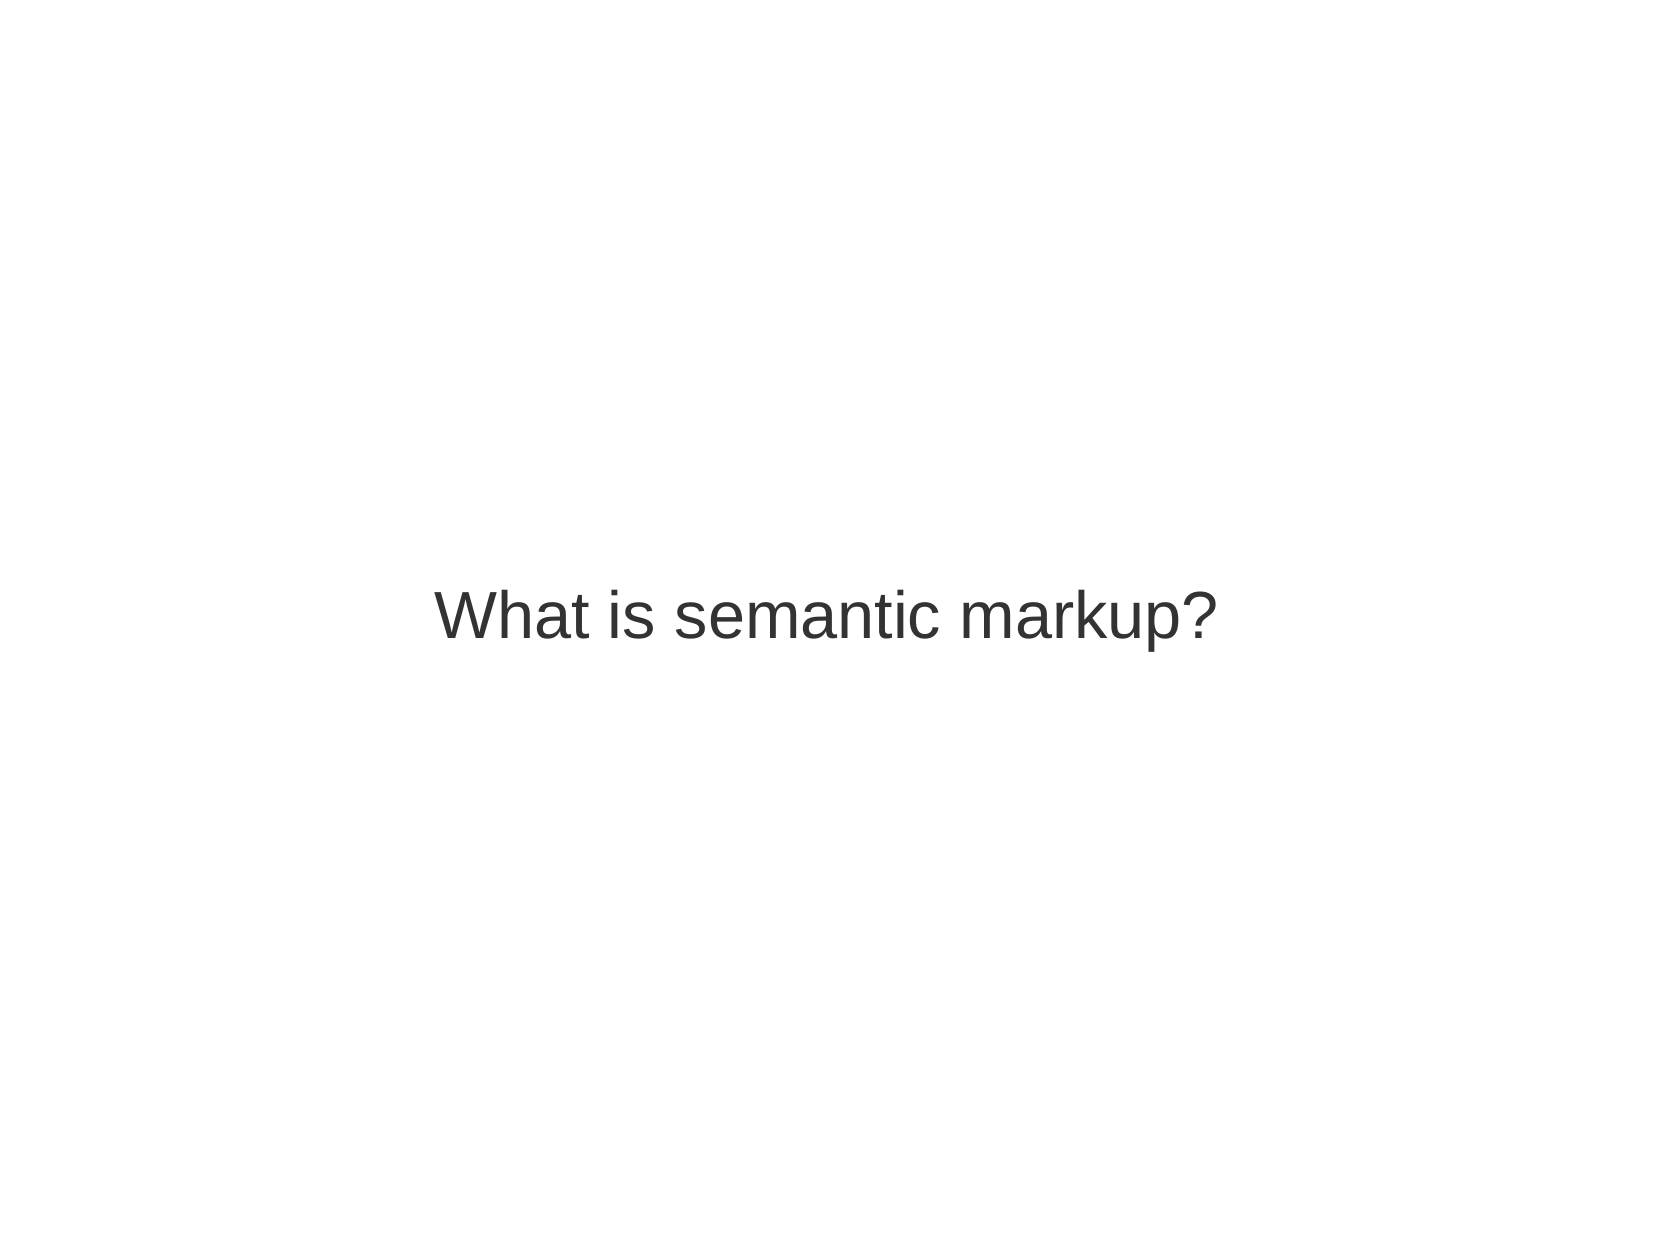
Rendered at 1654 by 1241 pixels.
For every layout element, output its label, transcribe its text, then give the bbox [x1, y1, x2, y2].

subtitle What is semantic markup? [82, 49, 1571, 1182]
